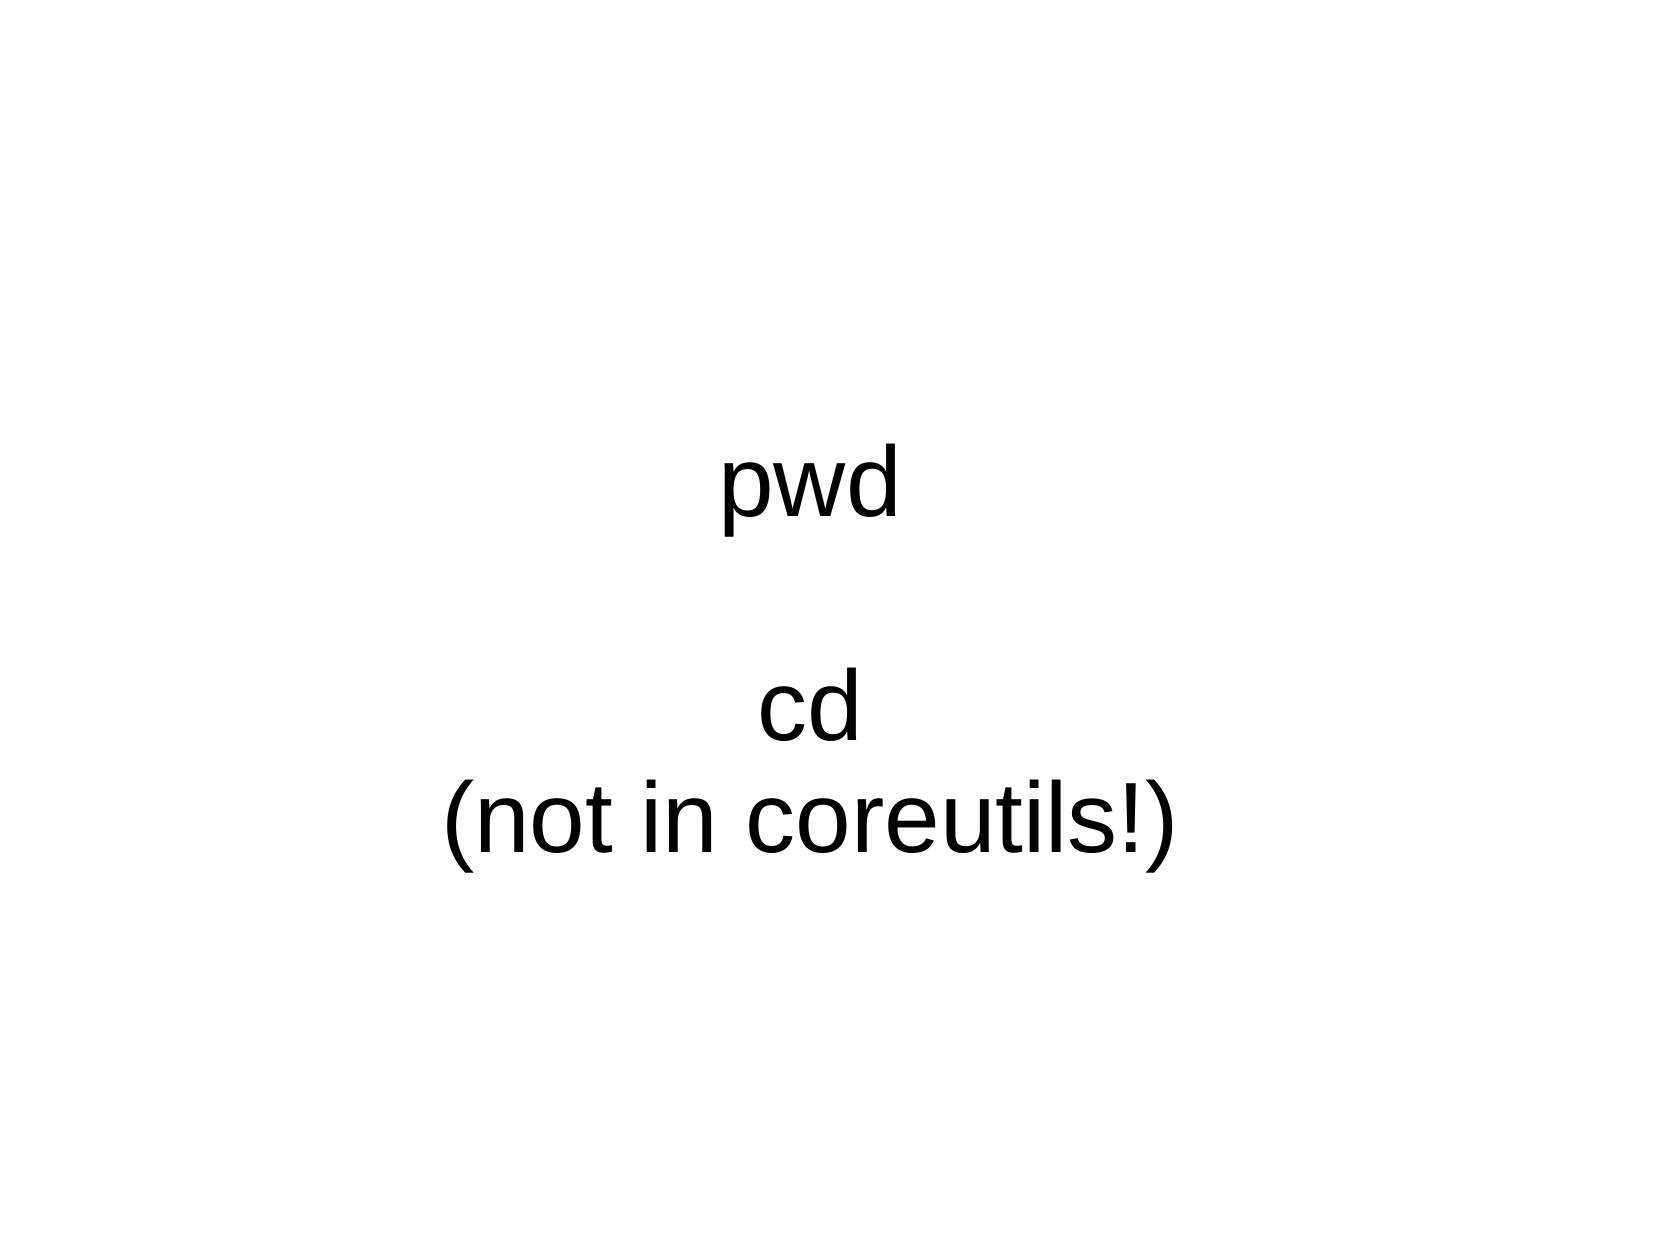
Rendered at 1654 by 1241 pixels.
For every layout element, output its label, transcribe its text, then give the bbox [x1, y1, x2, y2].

text_box pwd cd (not in coreutils!) [82, 290, 1538, 1010]
